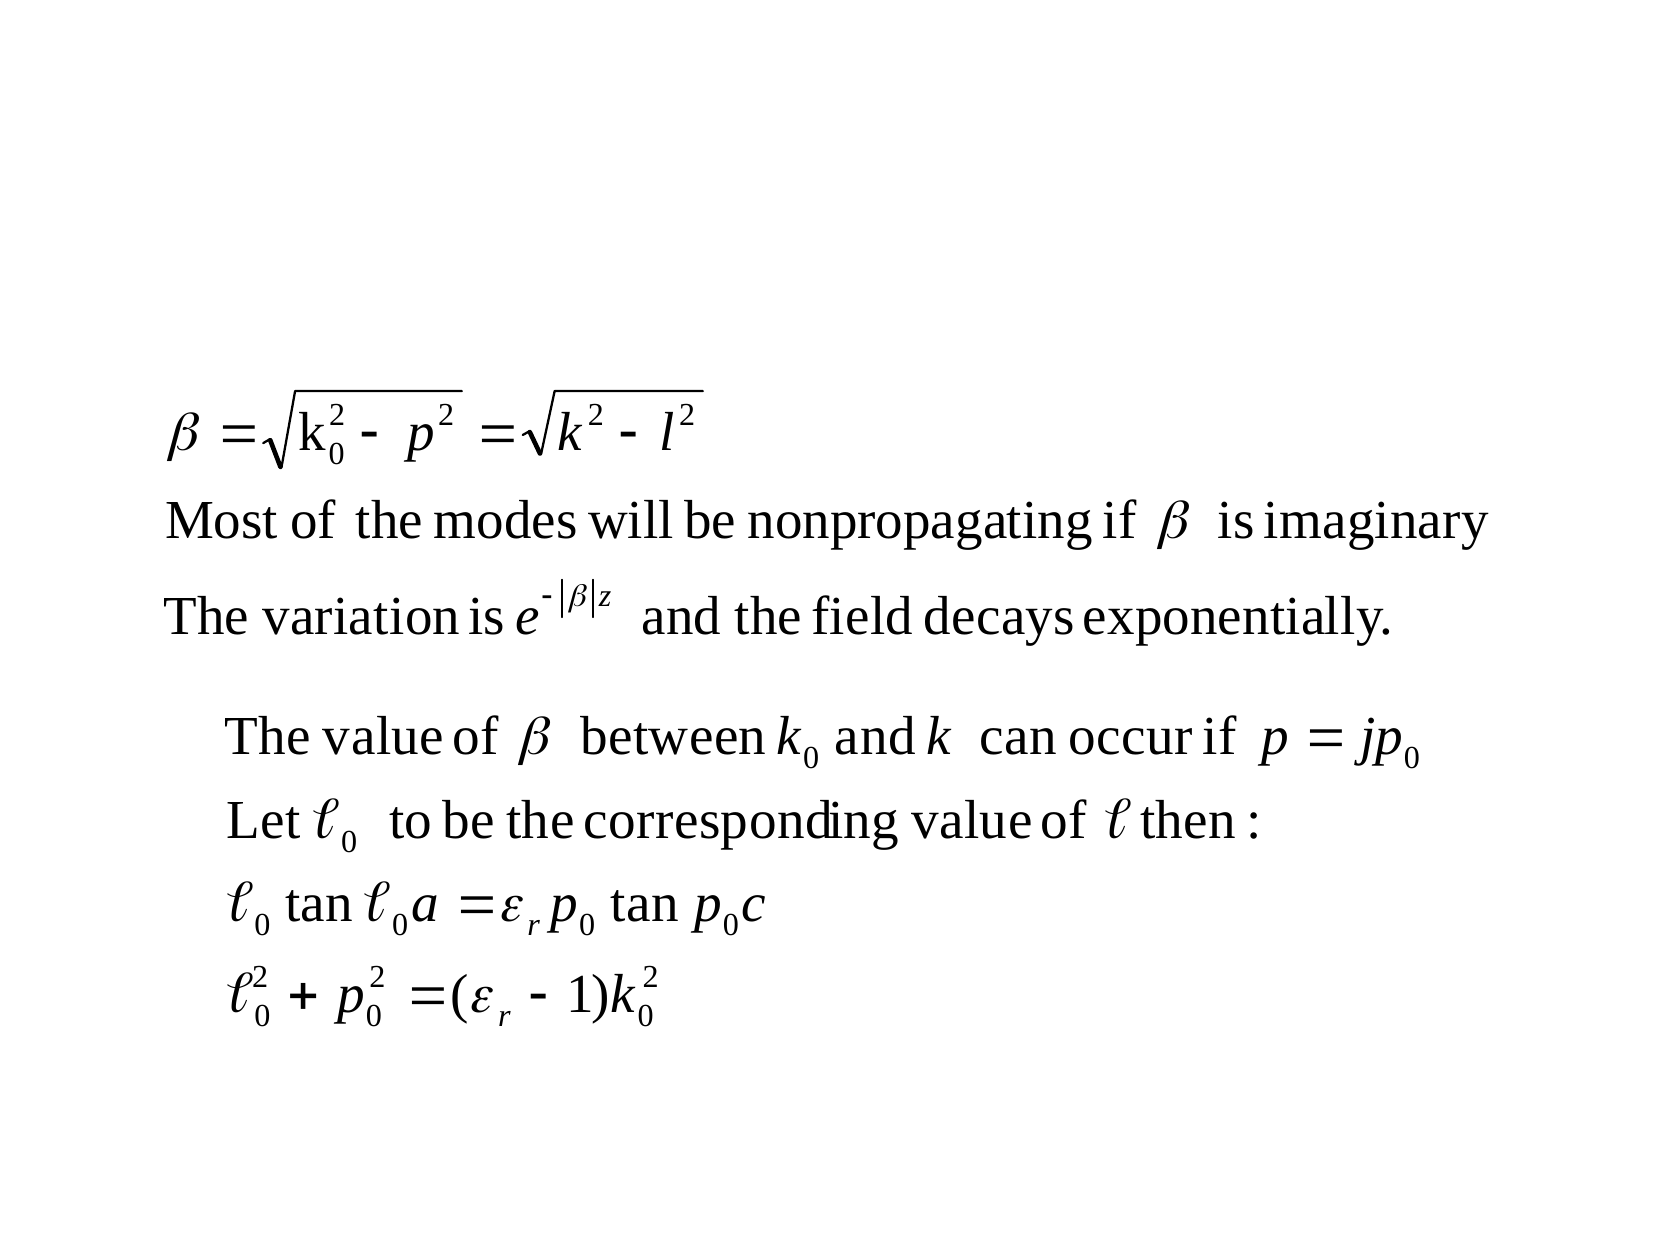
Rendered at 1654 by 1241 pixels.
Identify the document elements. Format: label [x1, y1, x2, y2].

chart [156, 378, 1498, 659]
chart [217, 699, 1431, 1040]
